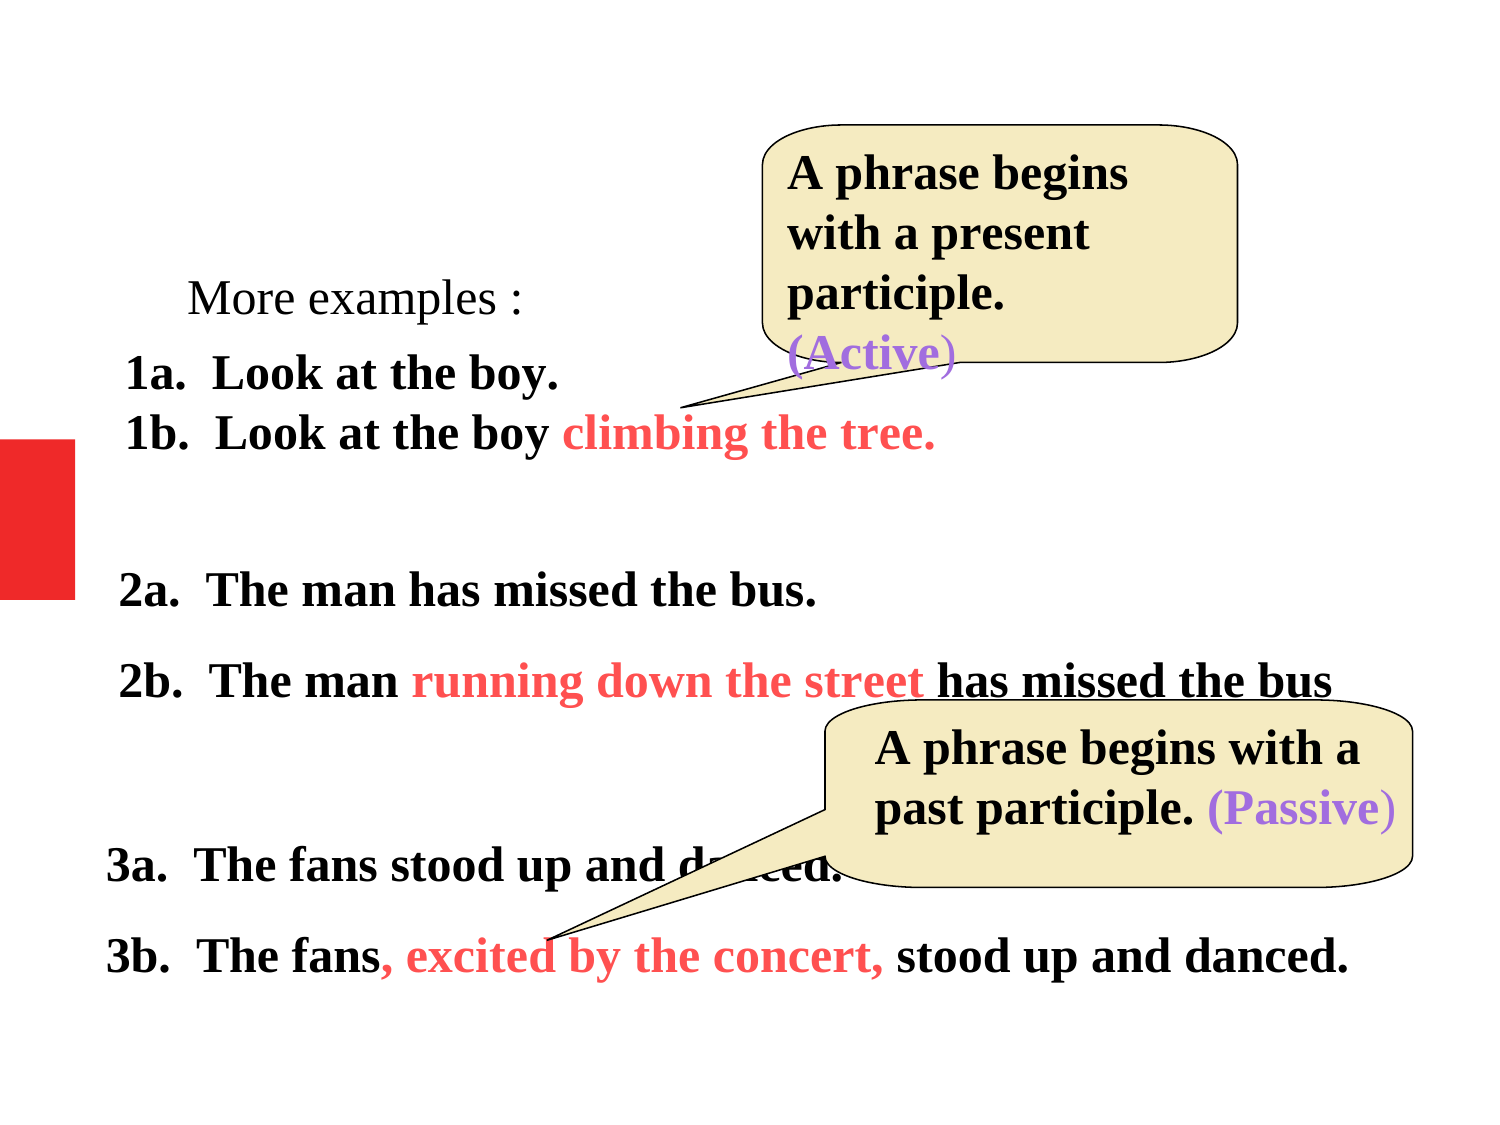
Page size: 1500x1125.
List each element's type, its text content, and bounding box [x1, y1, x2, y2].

text_box More examples : [172, 256, 726, 331]
text_box [546, 707, 1413, 941]
text_box [680, 382, 803, 408]
text_box 2a. The man has missed the bus. 2b. The man running down the street has missed the bus [91, 548, 1375, 716]
text_box 1a. Look at the boy. 1b. Look at the boy climbing the tree. [109, 331, 1326, 468]
text_box [762, 145, 772, 342]
text_box A phrase begins with a past participle. (Passive) [859, 706, 1438, 843]
text_box A phrase begins with a present participle. (Active) [772, 131, 1201, 388]
text_box 3a. The fans stood up and danced. 3b. The fans, excited by the concert, stood up and danced. [78, 823, 1450, 991]
text_box [799, 124, 1238, 357]
text_box [864, 699, 1373, 706]
